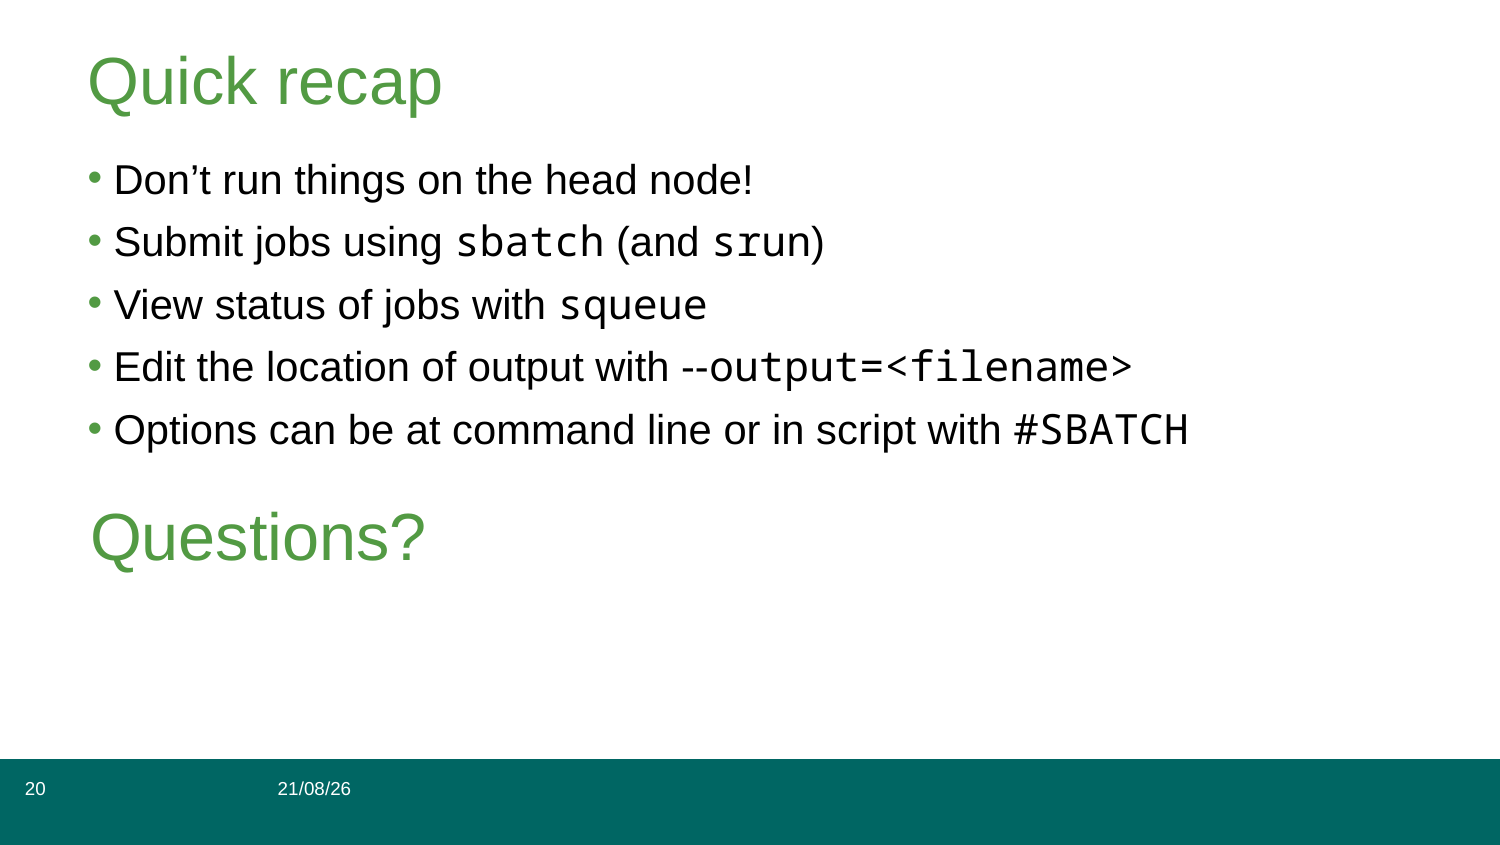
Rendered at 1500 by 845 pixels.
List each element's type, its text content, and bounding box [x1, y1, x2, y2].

title Questions? [90, 493, 1428, 588]
text_box 05/05/18 [277, 776, 553, 799]
text_box <number> [24, 776, 76, 799]
list Don’t run things on the head node! Submit jobs using sbatch (and srun) View status of jobs with squeue Edit the location of output with --output=<filename> Options can be at command line or in script with #SBATCH [87, 152, 1461, 619]
title Quick recap [87, 37, 1426, 132]
